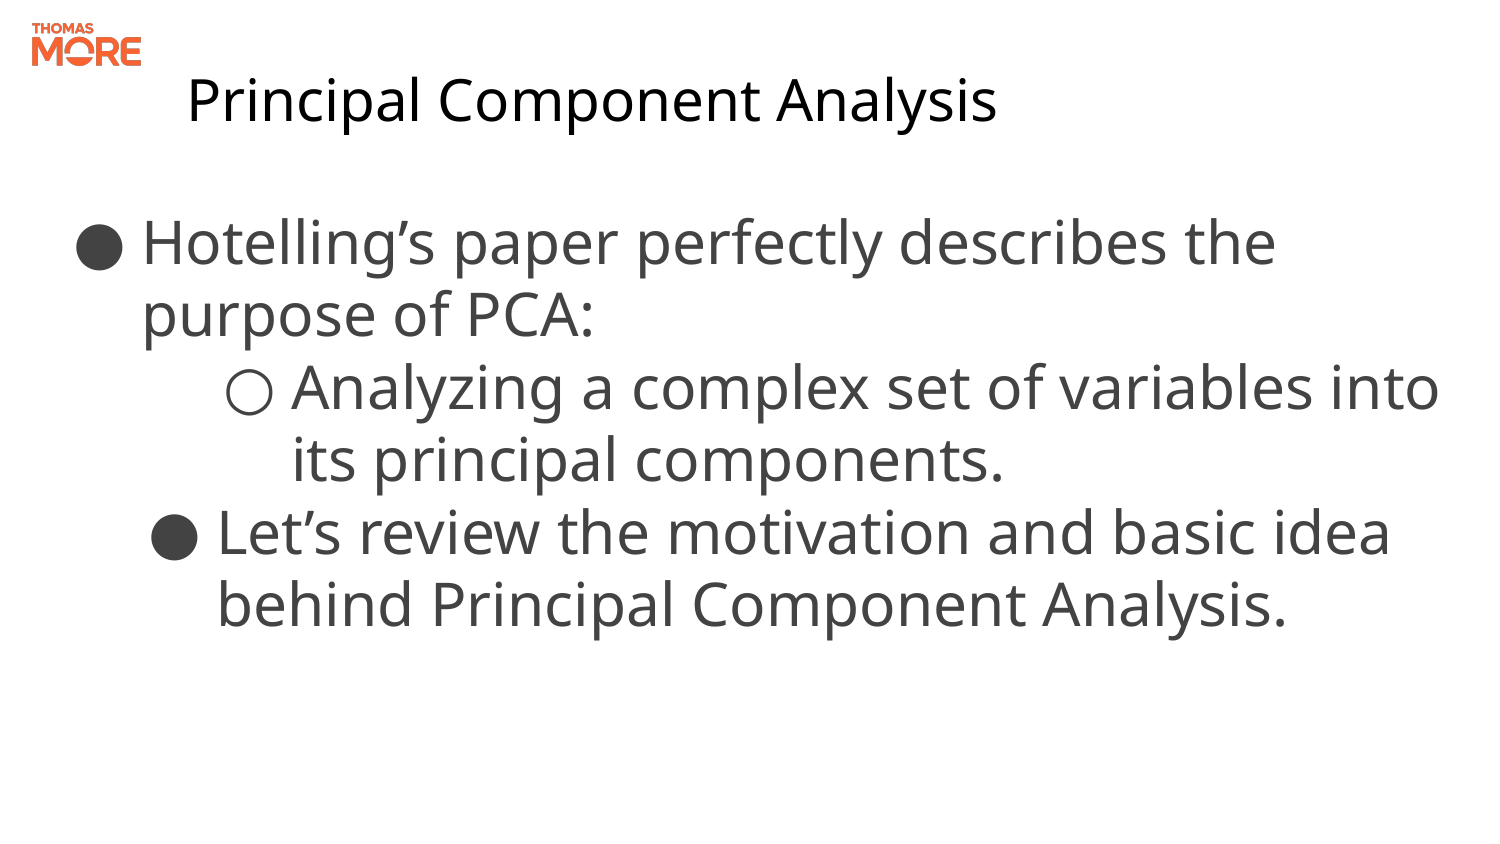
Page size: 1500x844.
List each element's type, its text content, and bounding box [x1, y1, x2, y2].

title Principal Component Analysis [171, 48, 1449, 143]
picture [22, 13, 151, 76]
list Hotelling’s paper perfectly describes the purpose of PCA: Analyzing a complex set of variables into its principal components. Let’s review the motivation and basic idea behind Principal Component Analysis. [51, 189, 1476, 750]
